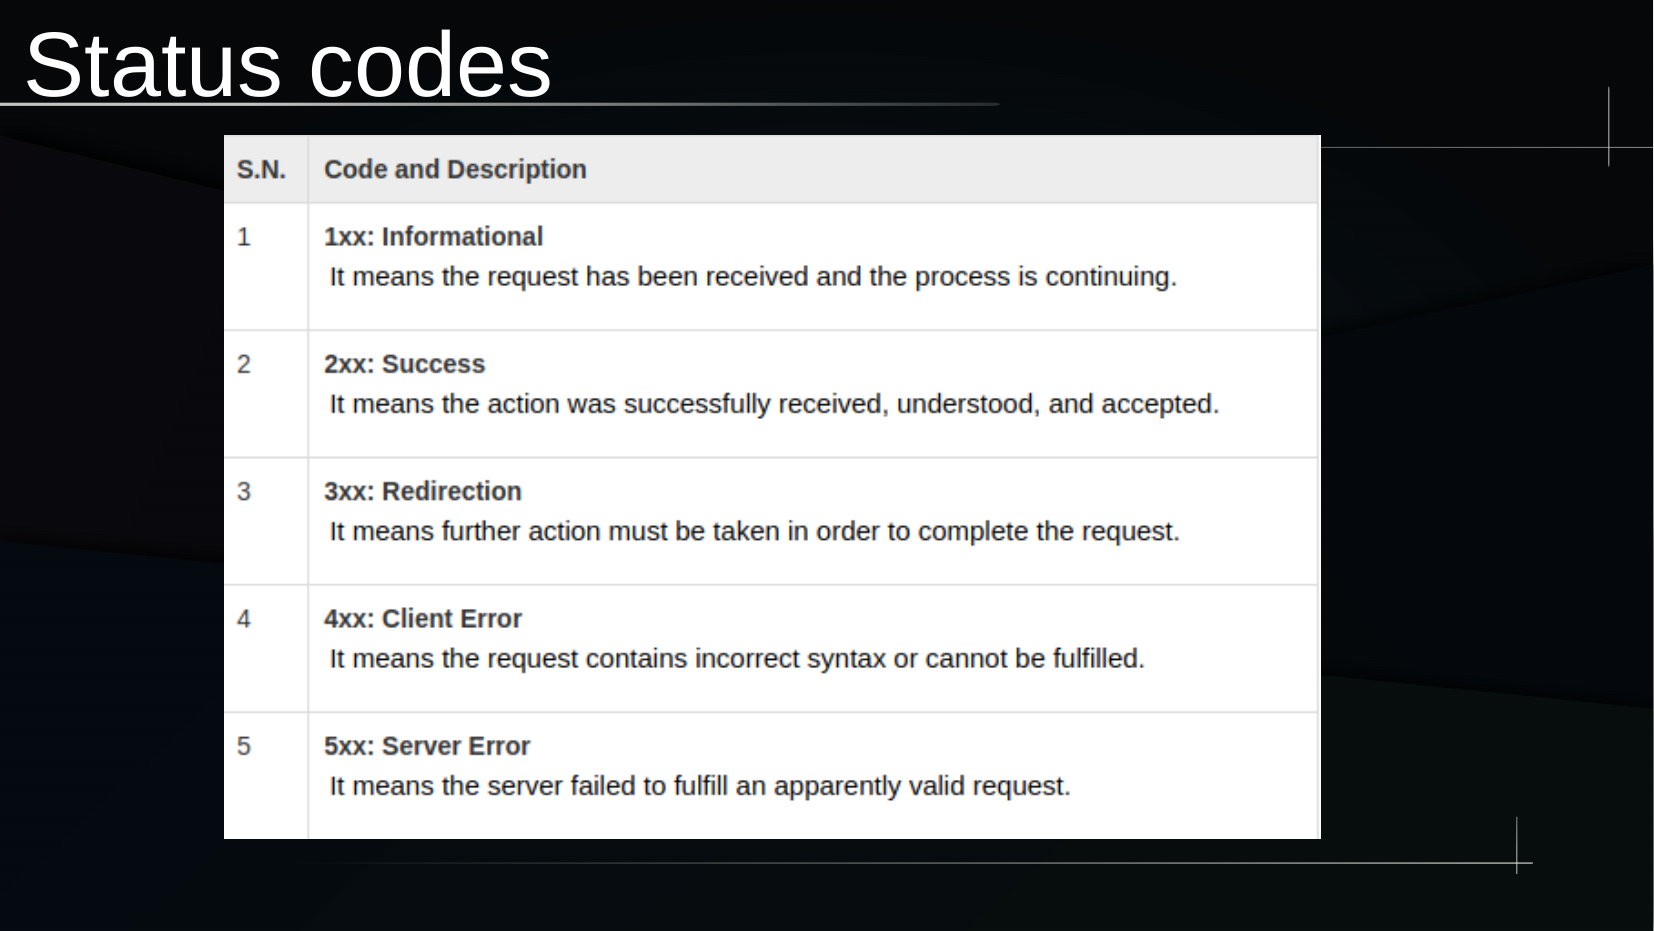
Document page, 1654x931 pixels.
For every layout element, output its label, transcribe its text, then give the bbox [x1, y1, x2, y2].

title Status codes [23, 11, 1589, 119]
picture [0, 0, 1654, 931]
